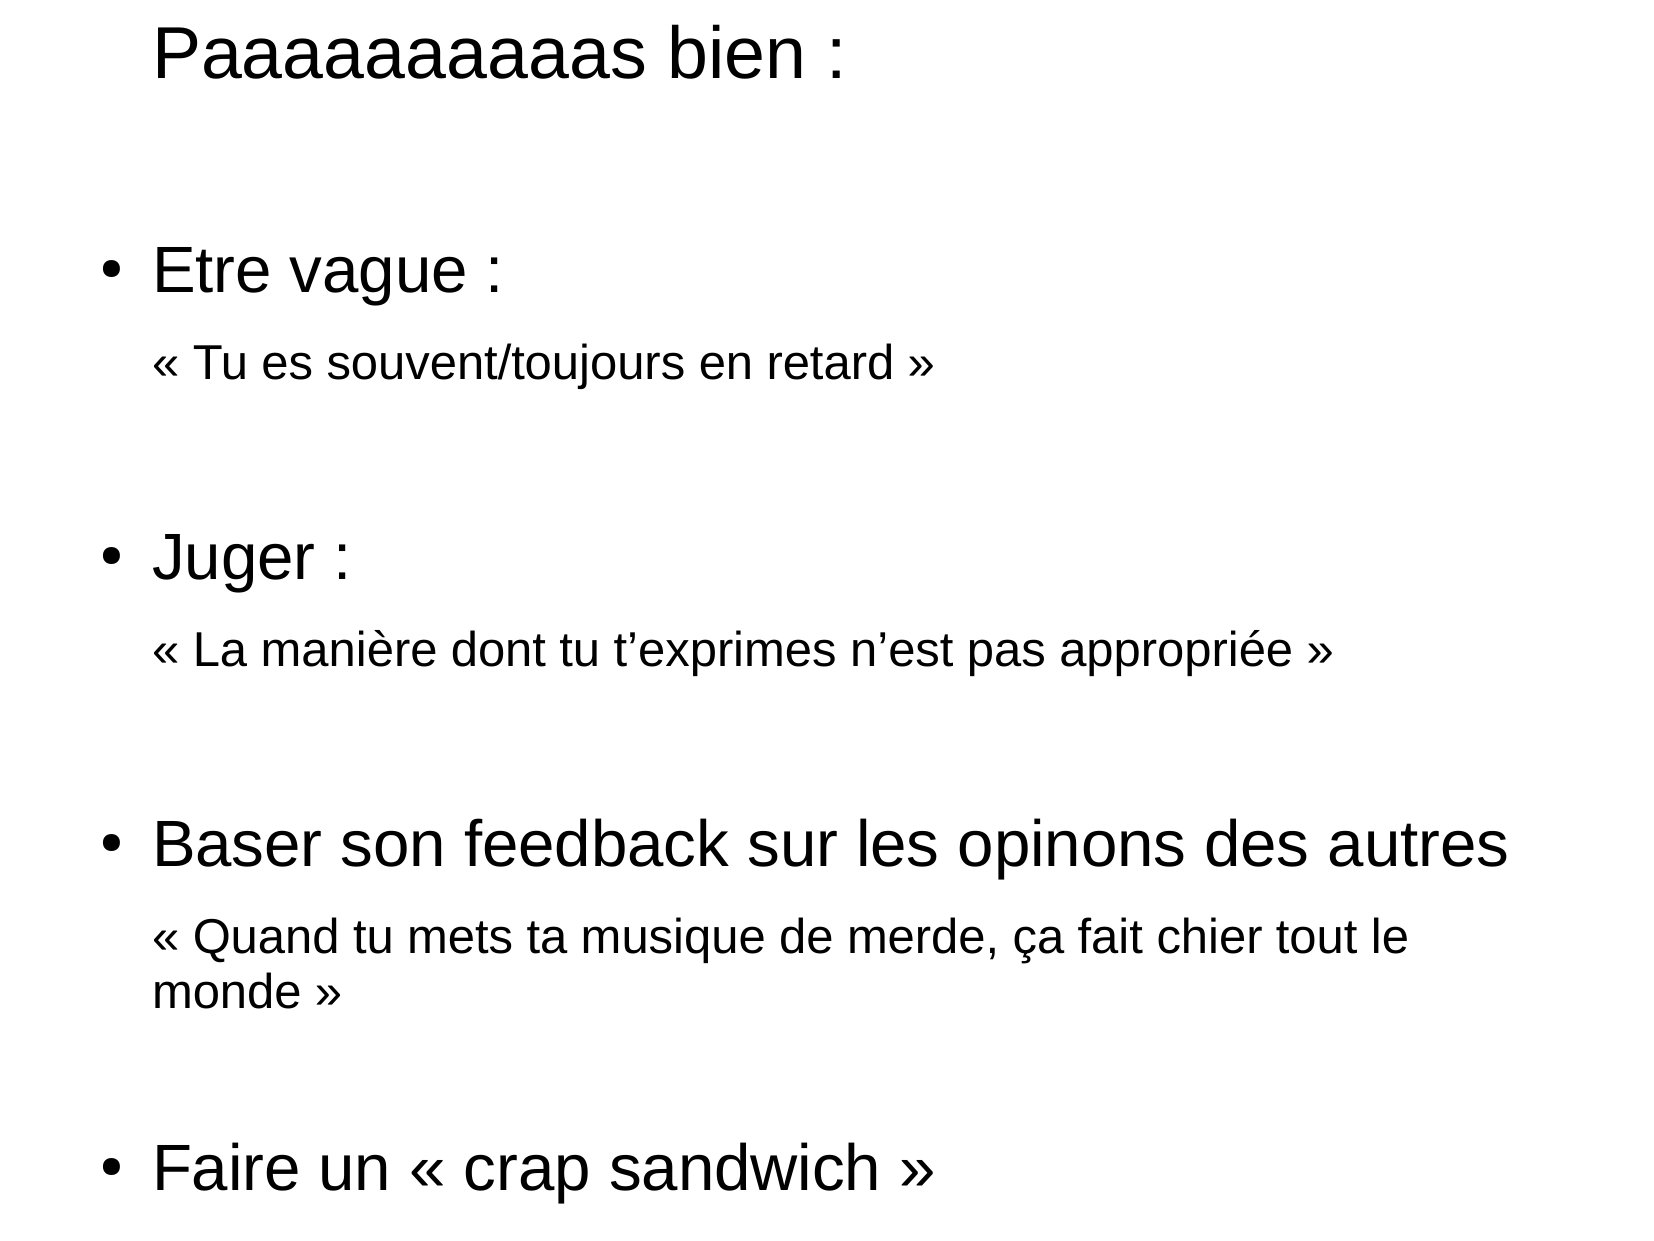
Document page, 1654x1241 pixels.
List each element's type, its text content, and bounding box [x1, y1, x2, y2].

list Paaaaaaaaaas bien : Etre vague : « Tu es souvent/toujours en retard » Juger : « La manière dont tu t’exprimes n’est pas appropriée » Baser son feedback sur les opinons des autres « Quand tu mets ta musique de merde, ça fait chier tout le monde » Faire un « crap sandwich » [82, 11, 1571, 1205]
